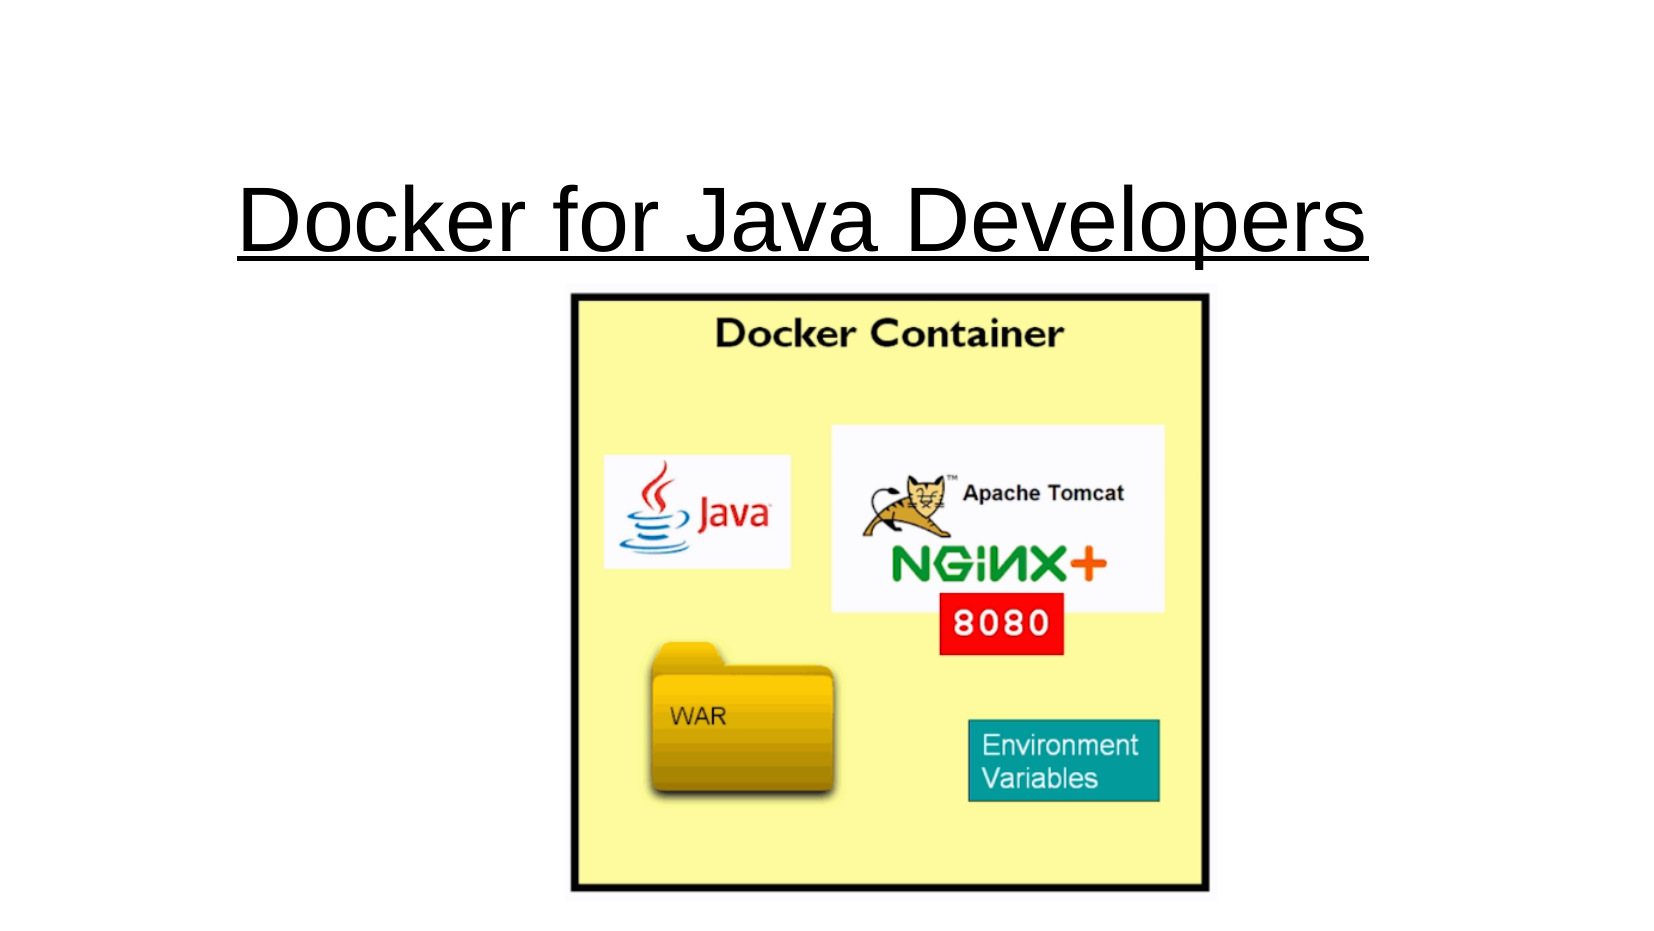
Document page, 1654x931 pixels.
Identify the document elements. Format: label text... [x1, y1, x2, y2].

picture [565, 283, 1217, 902]
title Docker for Java Developers [59, 141, 1548, 297]
